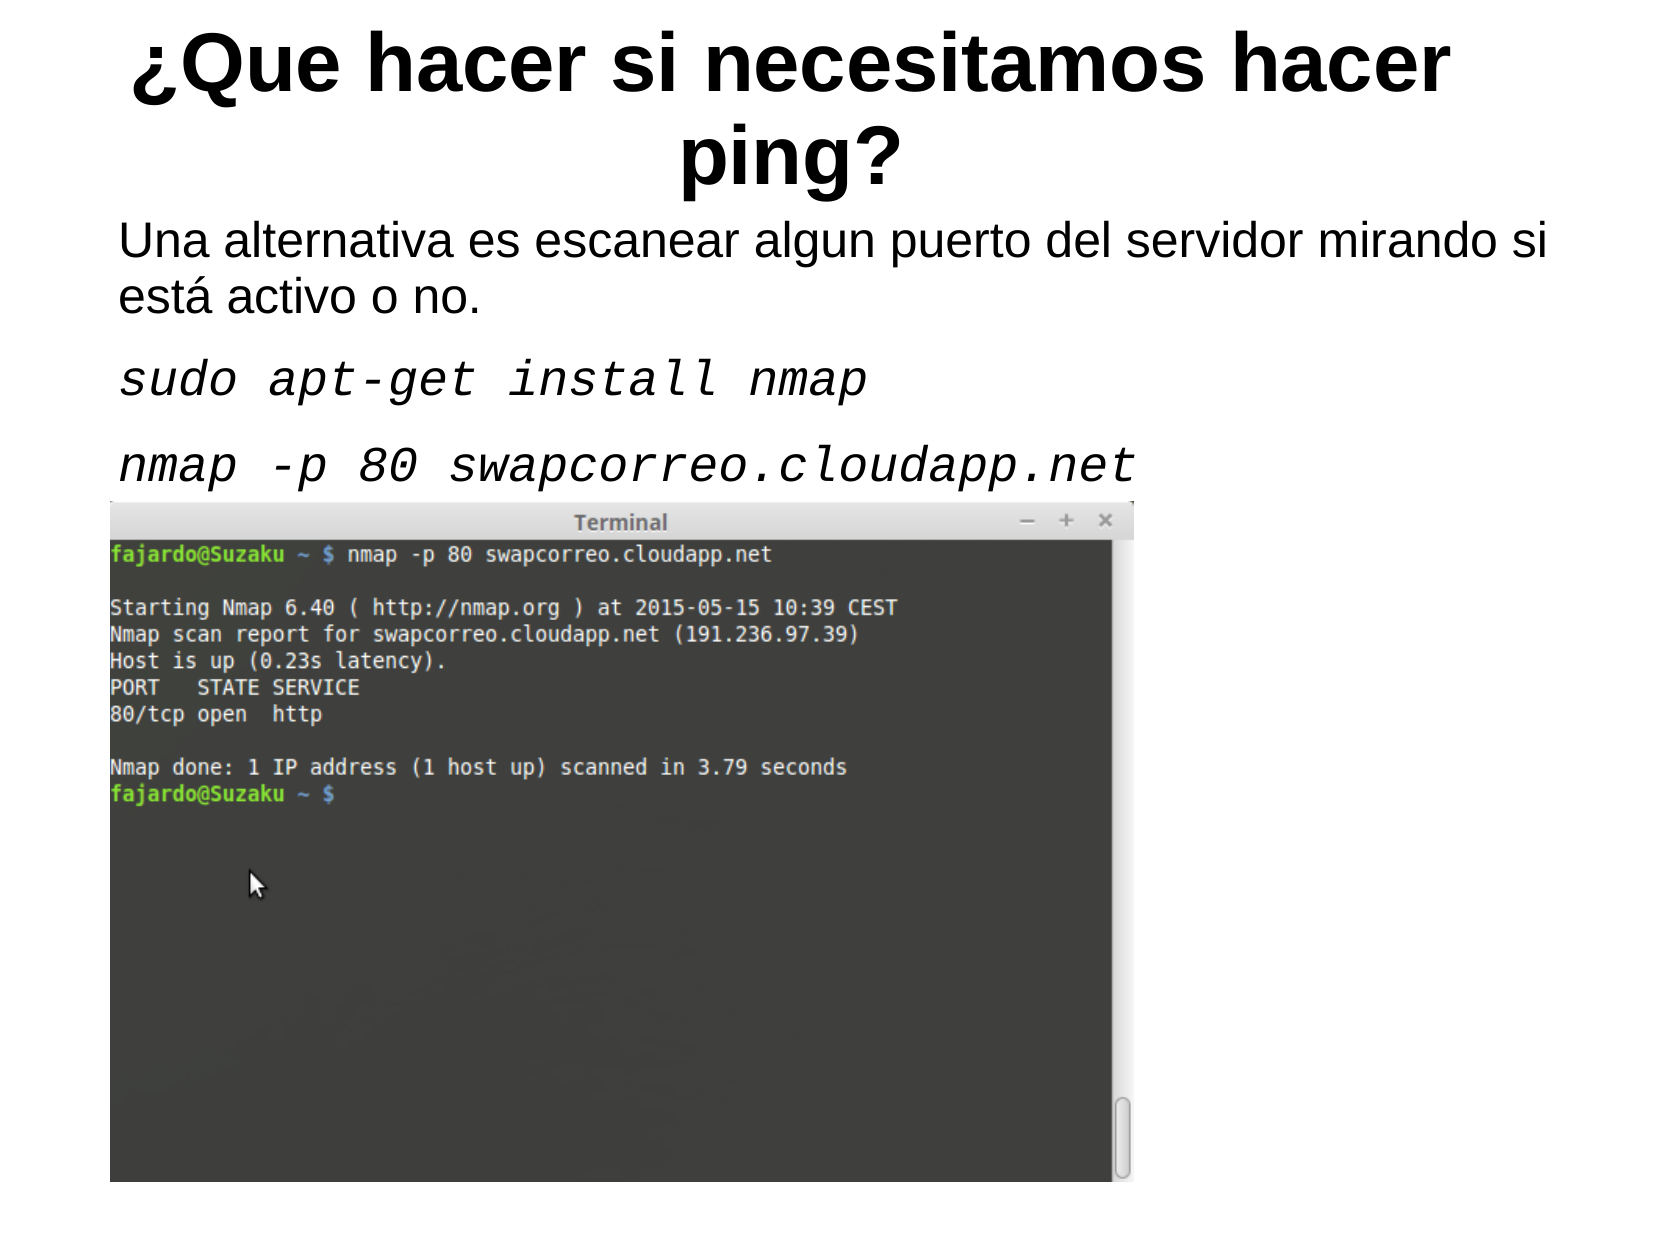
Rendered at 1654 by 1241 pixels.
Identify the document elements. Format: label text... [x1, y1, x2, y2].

picture [110, 501, 1134, 1182]
title ¿Que hacer si necesitamos hacer ping? [47, 5, 1536, 213]
list Una alternativa es escanear algun puerto del servidor mirando si está activo o no. sudo apt-get install nmap nmap -p 80 swapcorreo.cloudapp.net [118, 212, 1607, 932]
